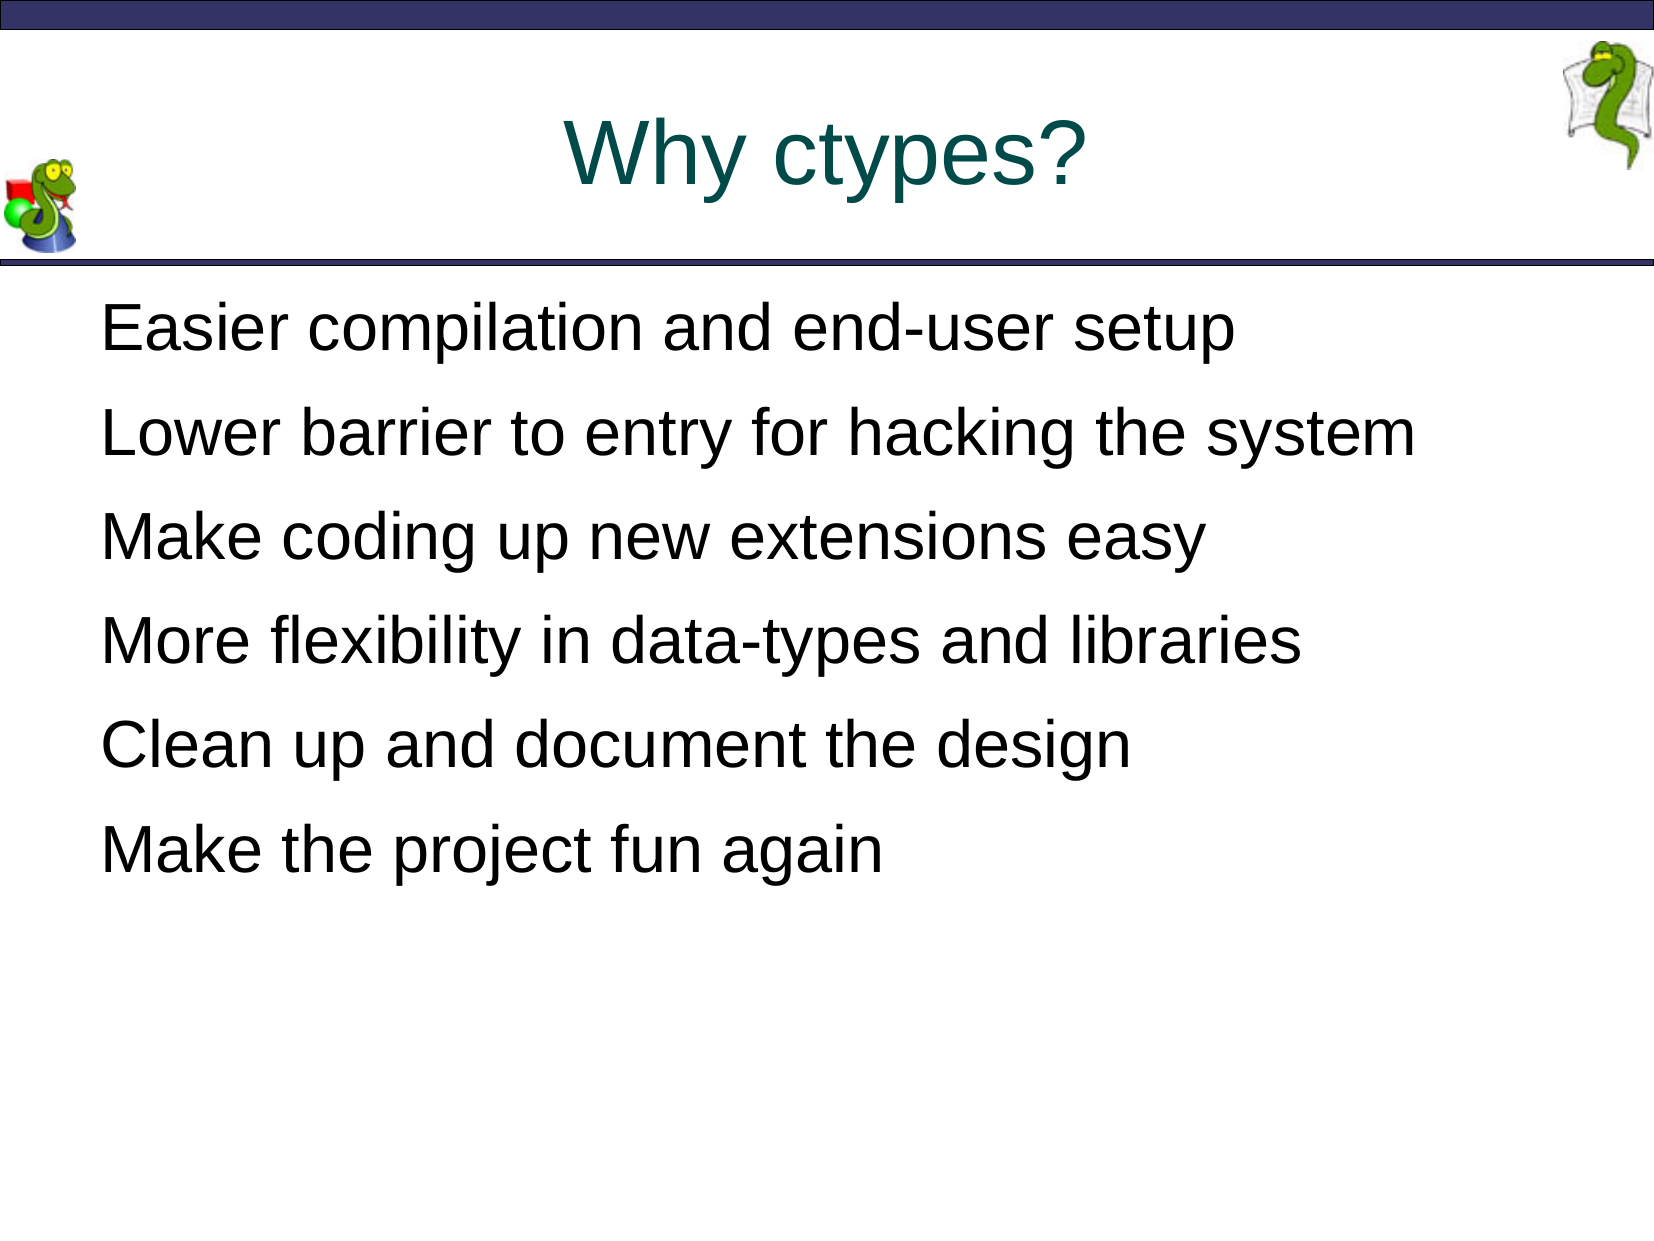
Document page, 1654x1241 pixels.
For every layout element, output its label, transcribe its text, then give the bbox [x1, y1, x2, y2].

picture [4, 159, 76, 253]
list Easier compilation and end-user setup Lower barrier to entry for hacking the system Make coding up new extensions easy More flexibility in data-types and libraries Clean up and document the design Make the project fun again [82, 290, 1571, 1109]
picture [1563, 41, 1654, 170]
title Why ctypes? [82, 49, 1571, 257]
